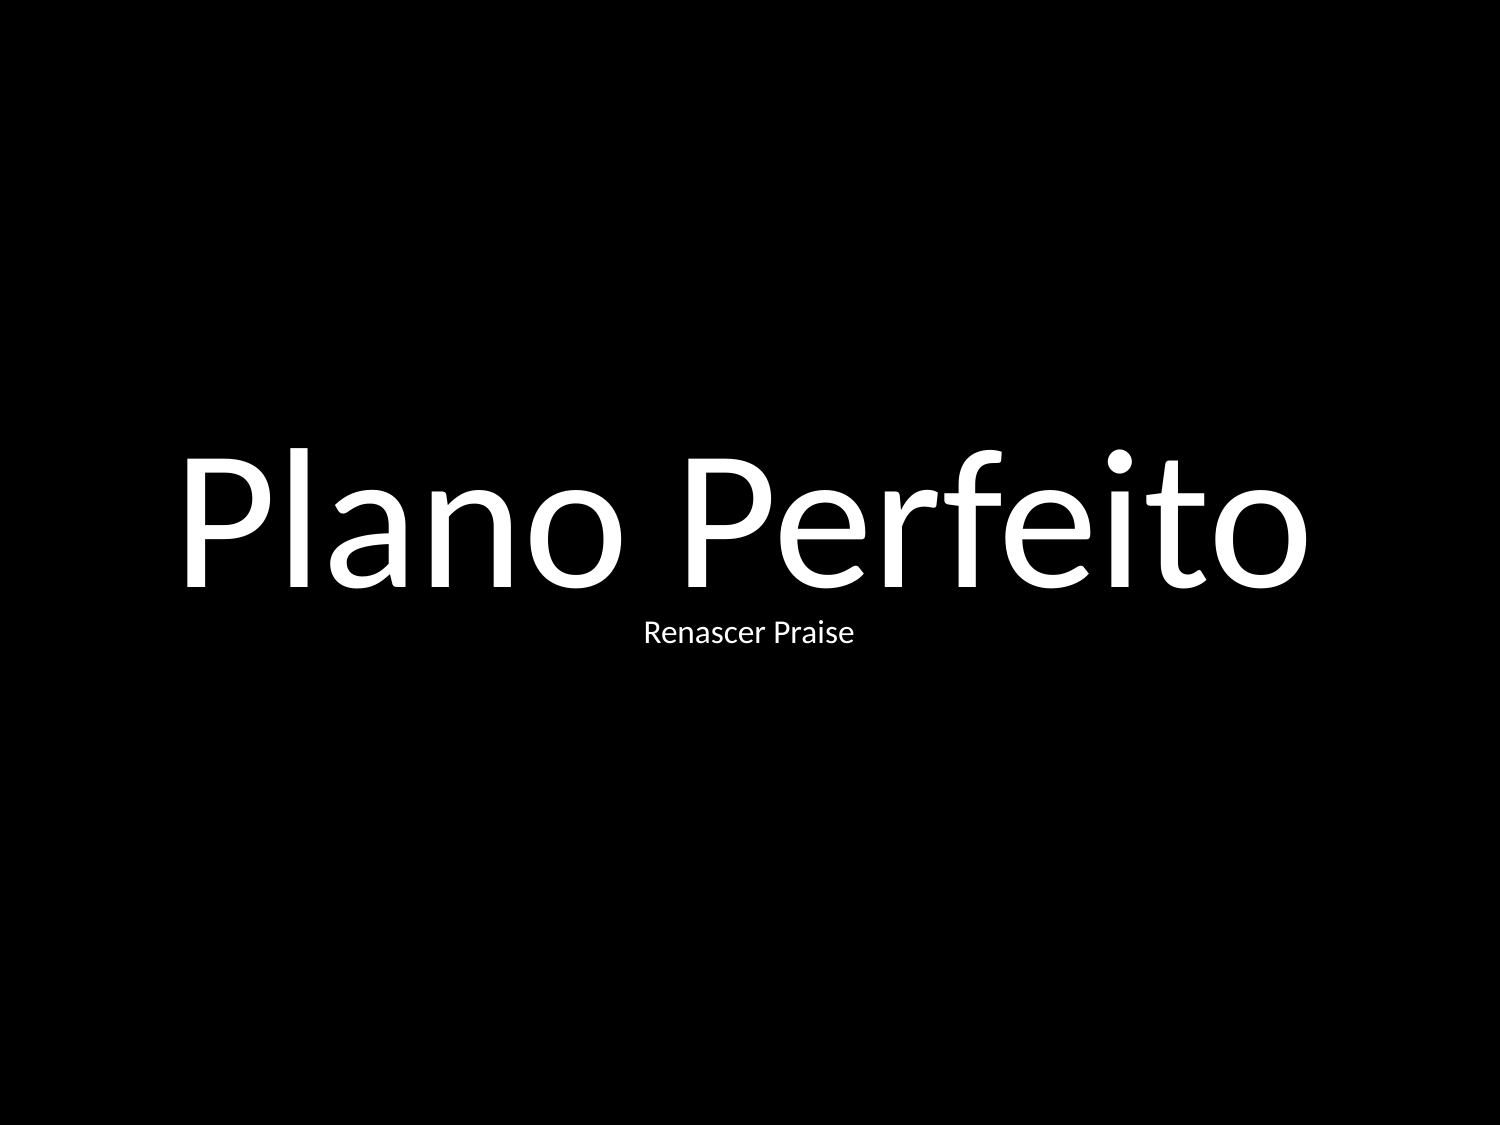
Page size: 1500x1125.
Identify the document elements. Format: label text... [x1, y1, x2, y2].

subtitle Renascer Praise [224, 602, 1275, 890]
title Plano Perfeito [35, 401, 1453, 615]
